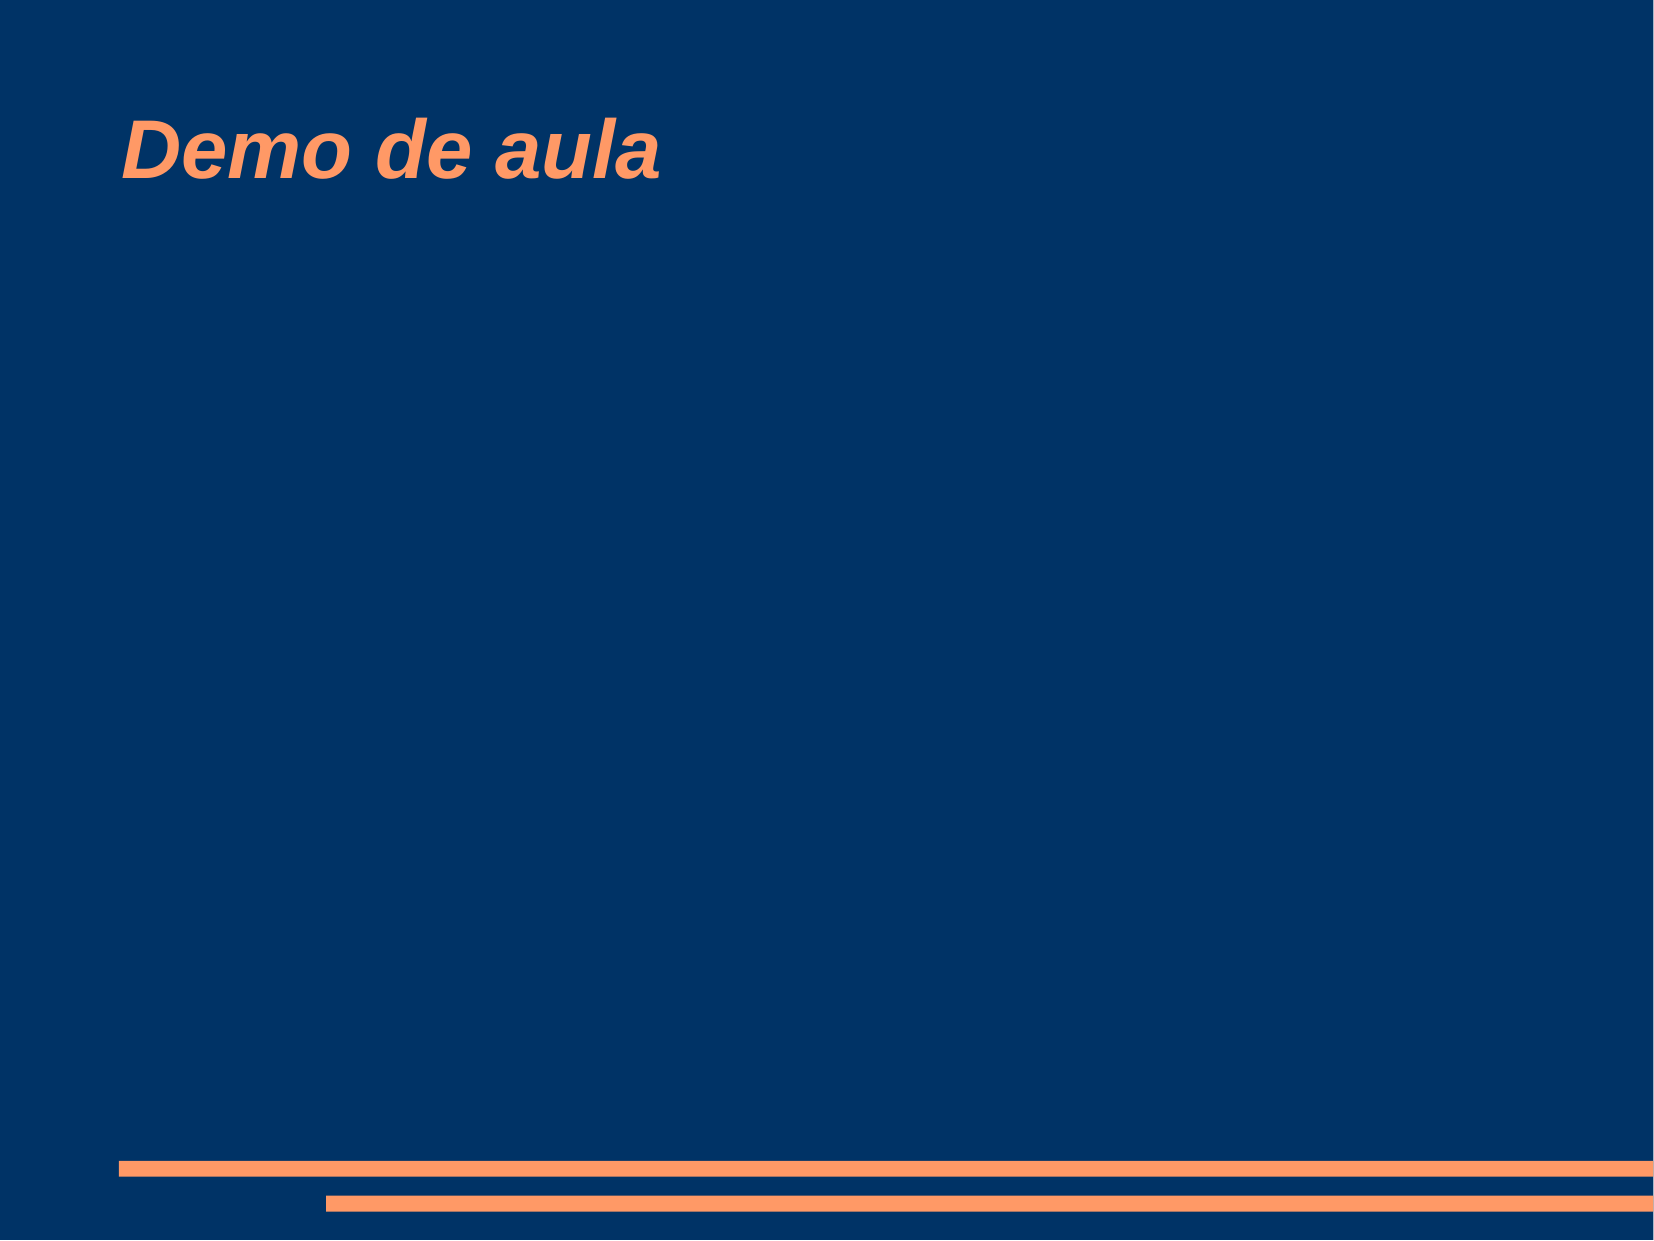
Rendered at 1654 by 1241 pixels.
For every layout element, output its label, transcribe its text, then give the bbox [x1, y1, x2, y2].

title Demo de aula [121, 46, 1534, 254]
